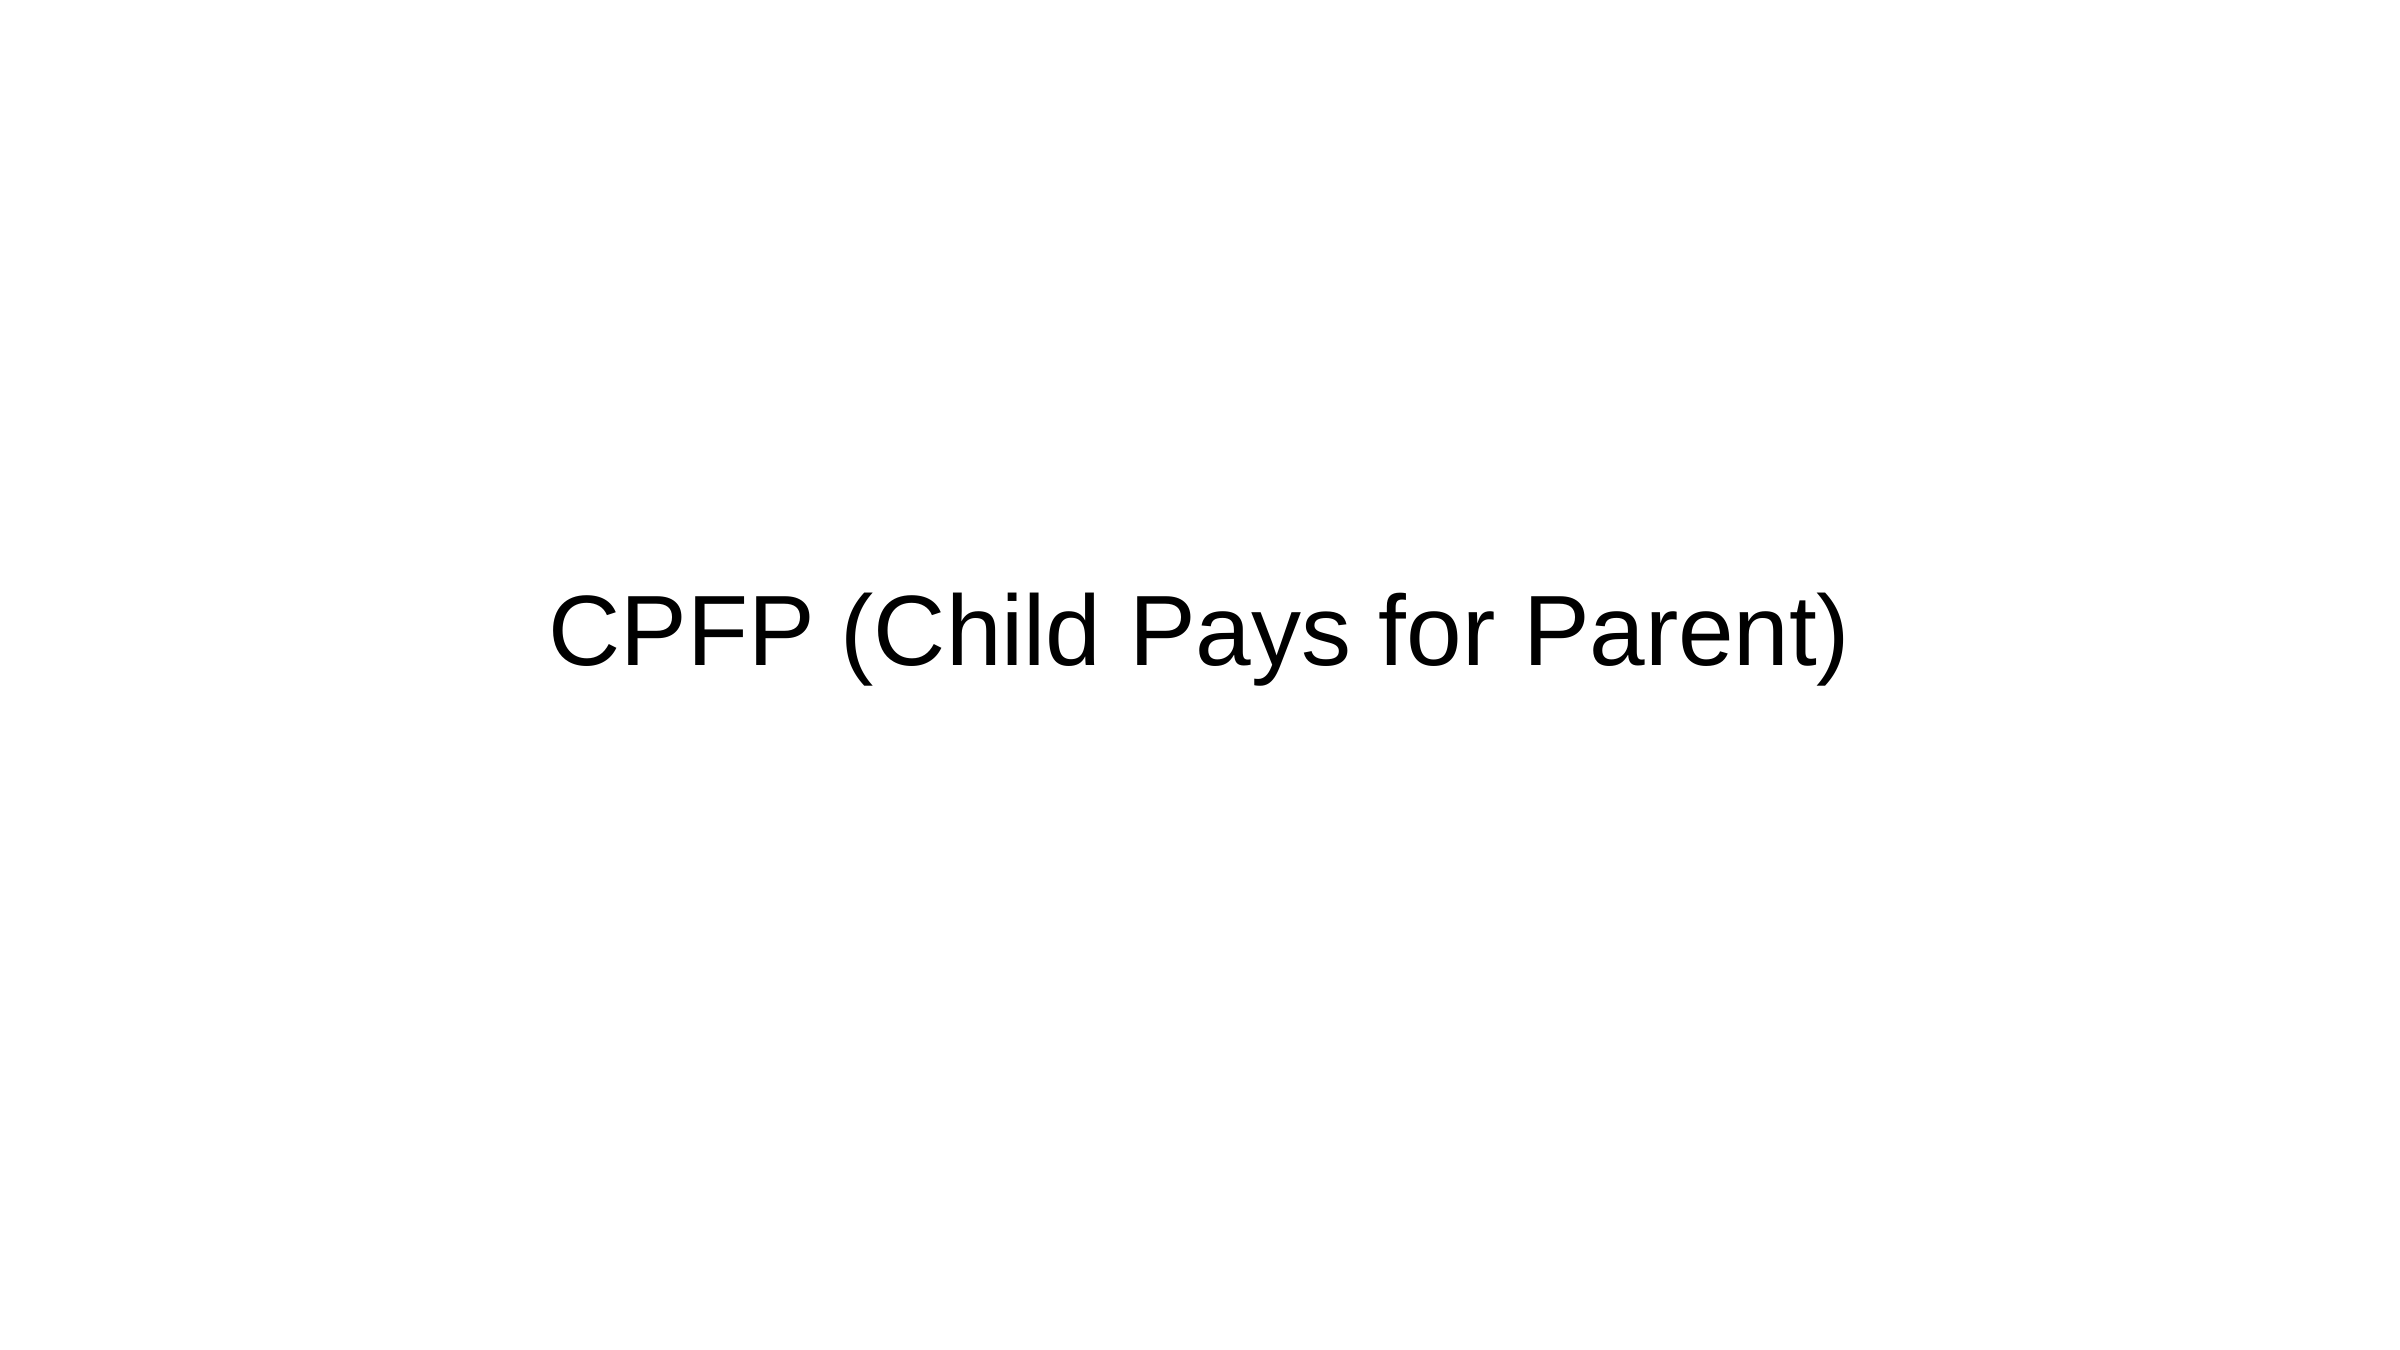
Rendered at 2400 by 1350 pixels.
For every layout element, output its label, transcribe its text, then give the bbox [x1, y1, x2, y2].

subtitle CPFP (Child Pays for Parent) [120, 53, 2280, 1207]
